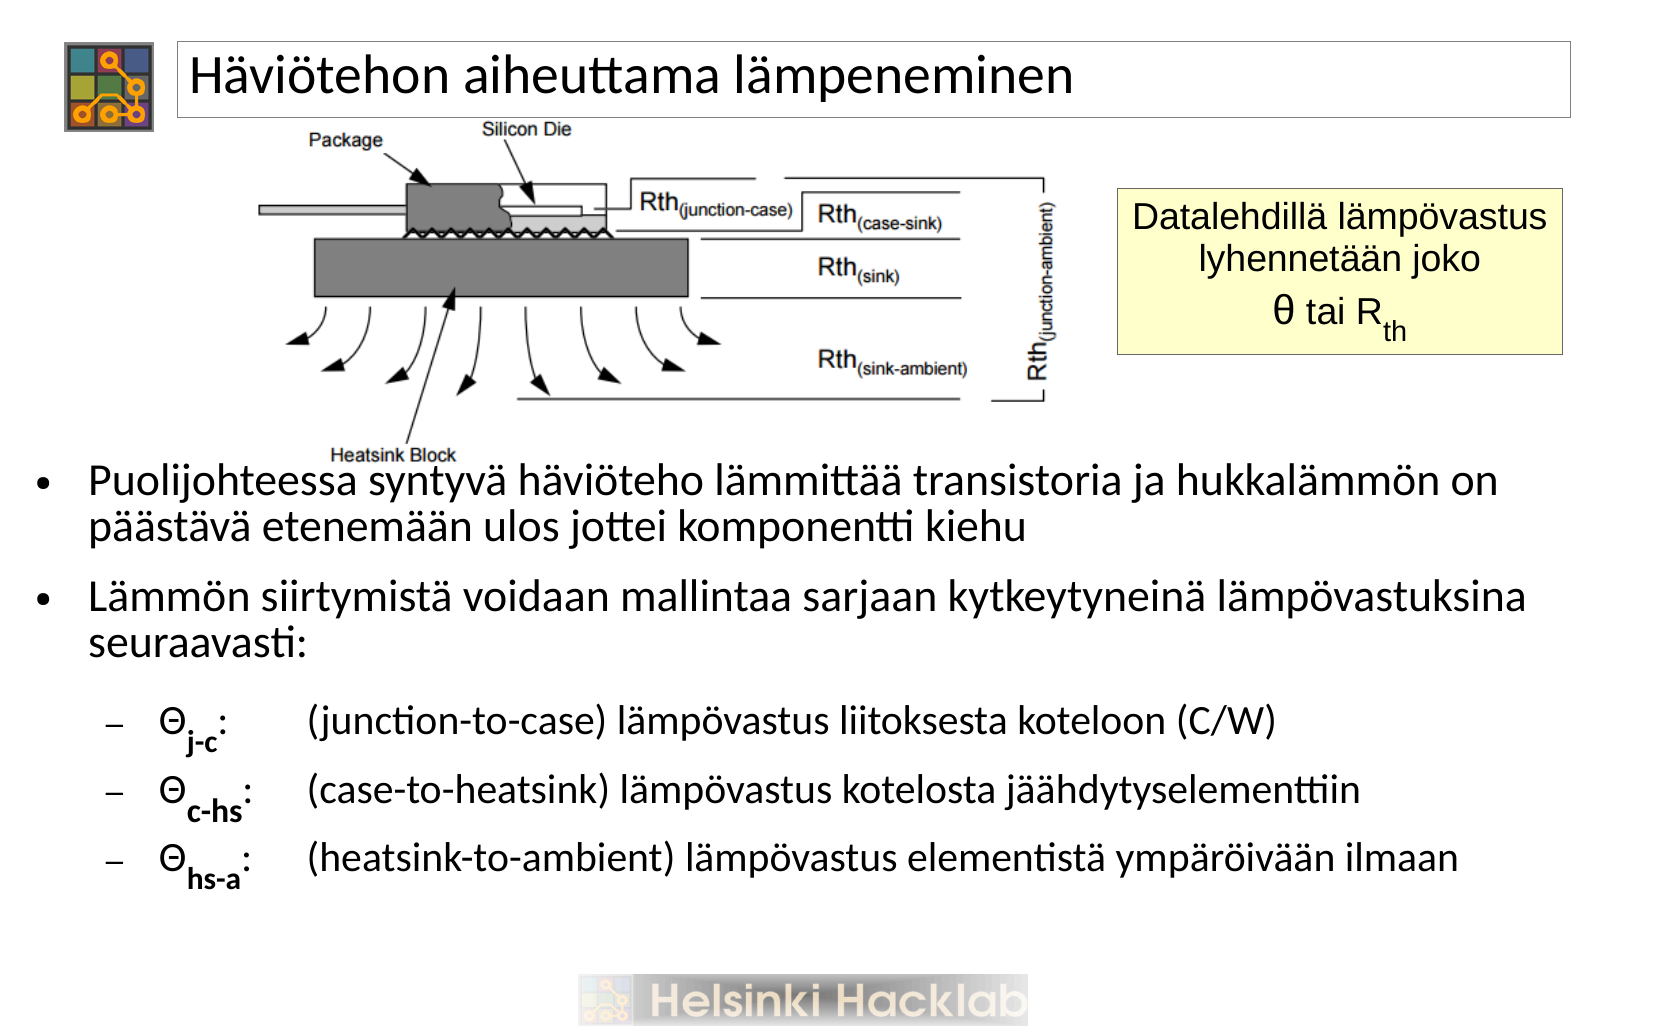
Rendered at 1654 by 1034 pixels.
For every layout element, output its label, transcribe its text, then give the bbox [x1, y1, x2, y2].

picture [64, 42, 154, 132]
title Häviötehon aiheuttama lämpeneminen [177, 41, 1571, 118]
text_box Datalehdillä lämpövastus lyhennetään joko θ tai Rth [1117, 188, 1563, 355]
list Puolijohteessa syntyvä häviöteho lämmittää transistoria ja hukkalämmön on päästävä etenemään ulos jottei komponentti kiehu Lämmön siirtymistä voidaan mallintaa sarjaan kytkeytyneinä lämpövastuksina seuraavasti: Θj-c: (junction-to-case) lämpövastus liitoksesta koteloon (C/W) Θc-hs: (case-to-heatsink) lämpövastus kotelosta jäähdytyselementtiin Θhs-a: (heatsink-to-ambient) lämpövastus elementistä ympäröivään ilmaan [17, 461, 1600, 1006]
picture [165, 99, 1081, 461]
